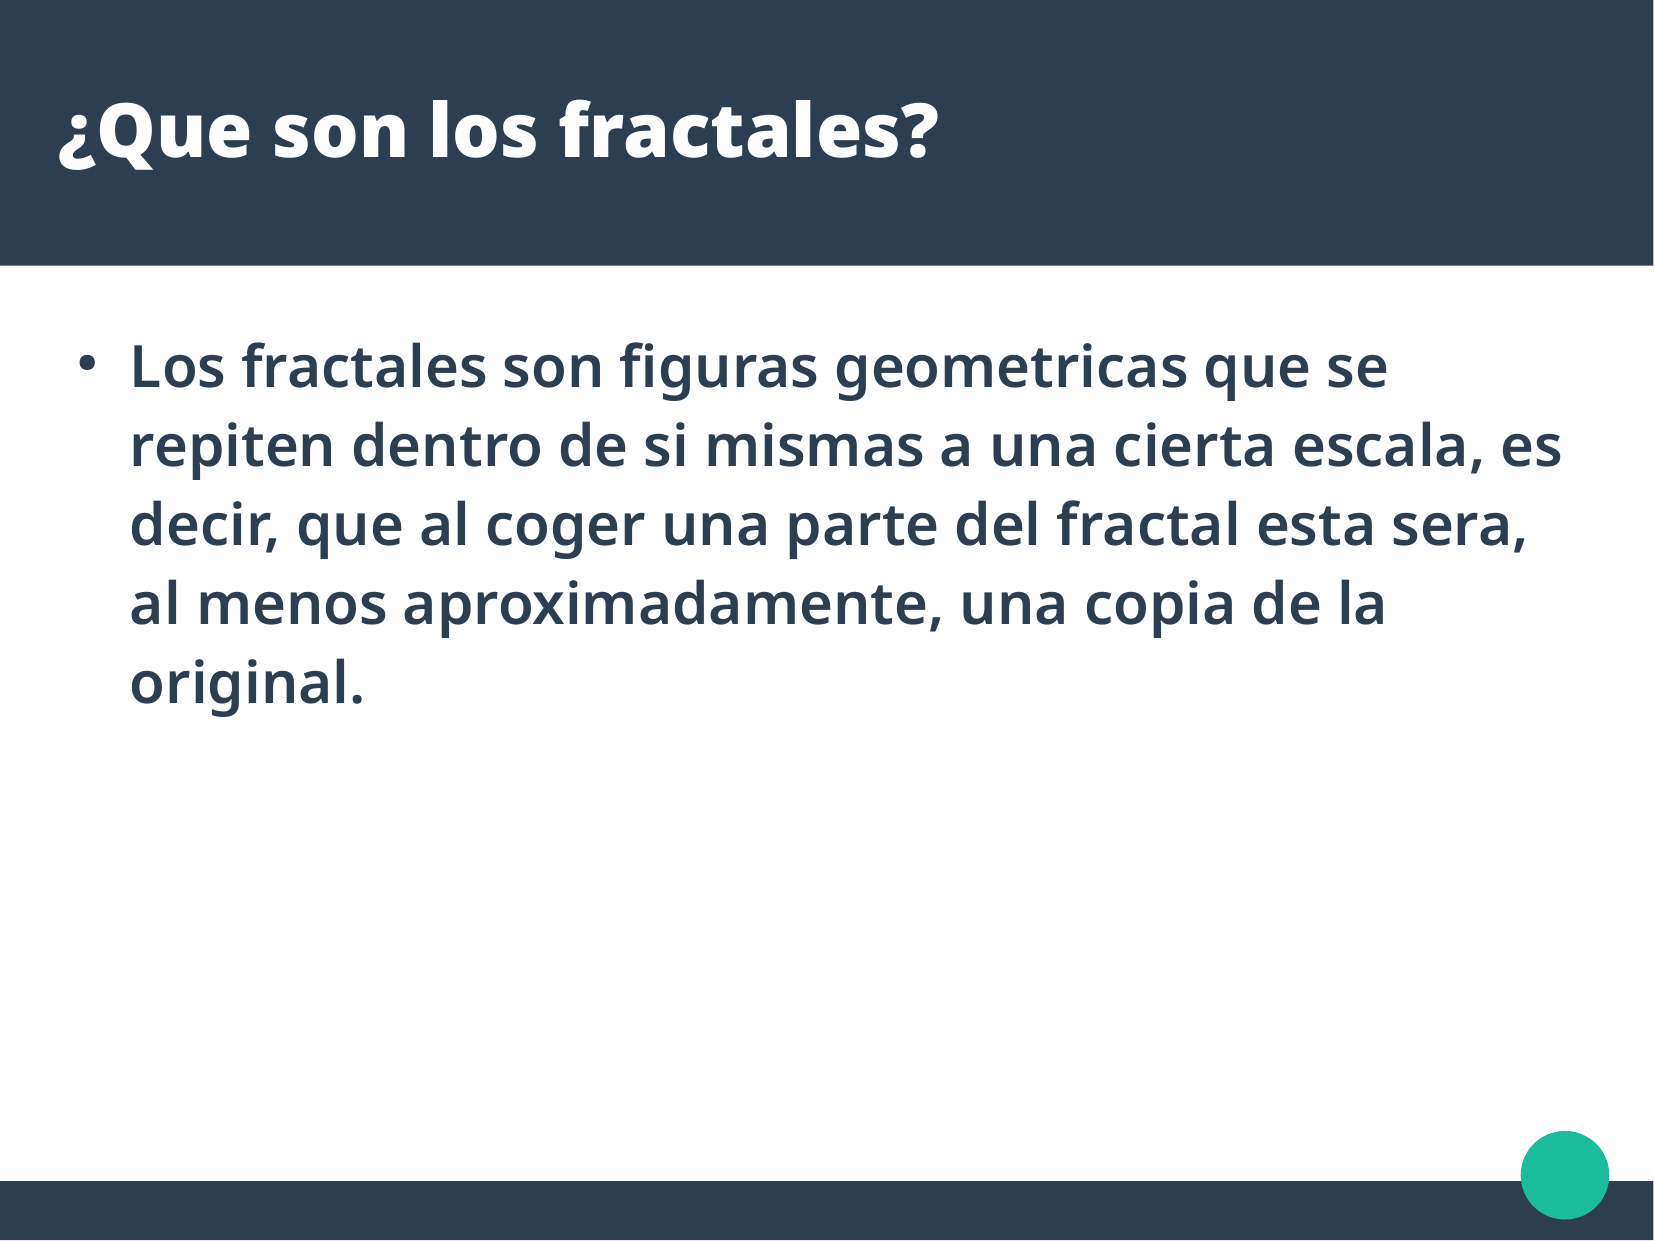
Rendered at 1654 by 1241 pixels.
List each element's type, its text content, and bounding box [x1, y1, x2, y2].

title ¿Que son los fractales? [59, 49, 1595, 207]
list Los fractales son figuras geometricas que se repiten dentro de si mismas a una cierta escala, es decir, que al coger una parte del fractal esta sera, al menos aproximadamente, una copia de la original. [59, 324, 1595, 1152]
